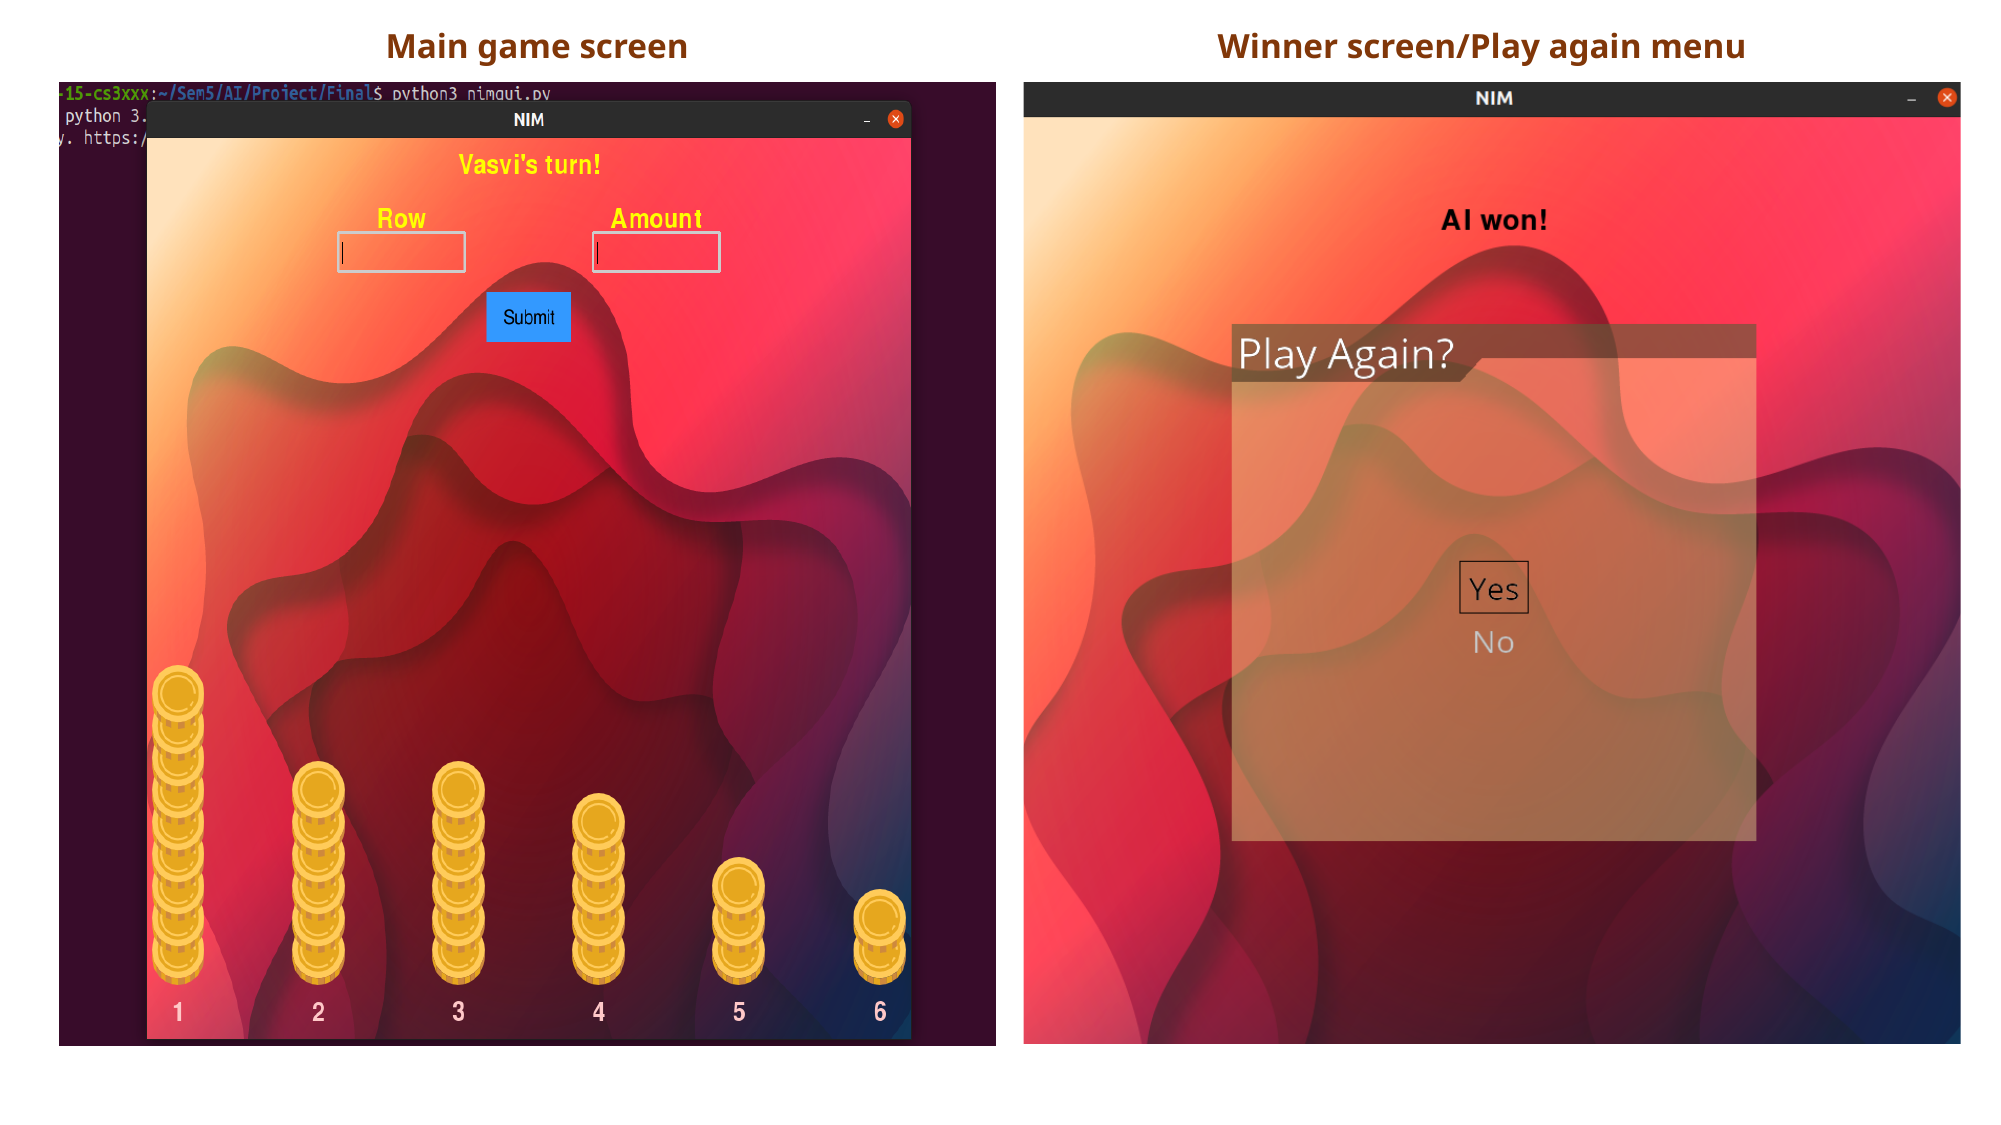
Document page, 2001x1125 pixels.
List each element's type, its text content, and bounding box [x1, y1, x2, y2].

picture [1023, 82, 1961, 1044]
text_box Winner screen/Play again menu [1181, 16, 1784, 71]
picture [59, 82, 996, 1046]
text_box Main game screen [236, 16, 839, 71]
